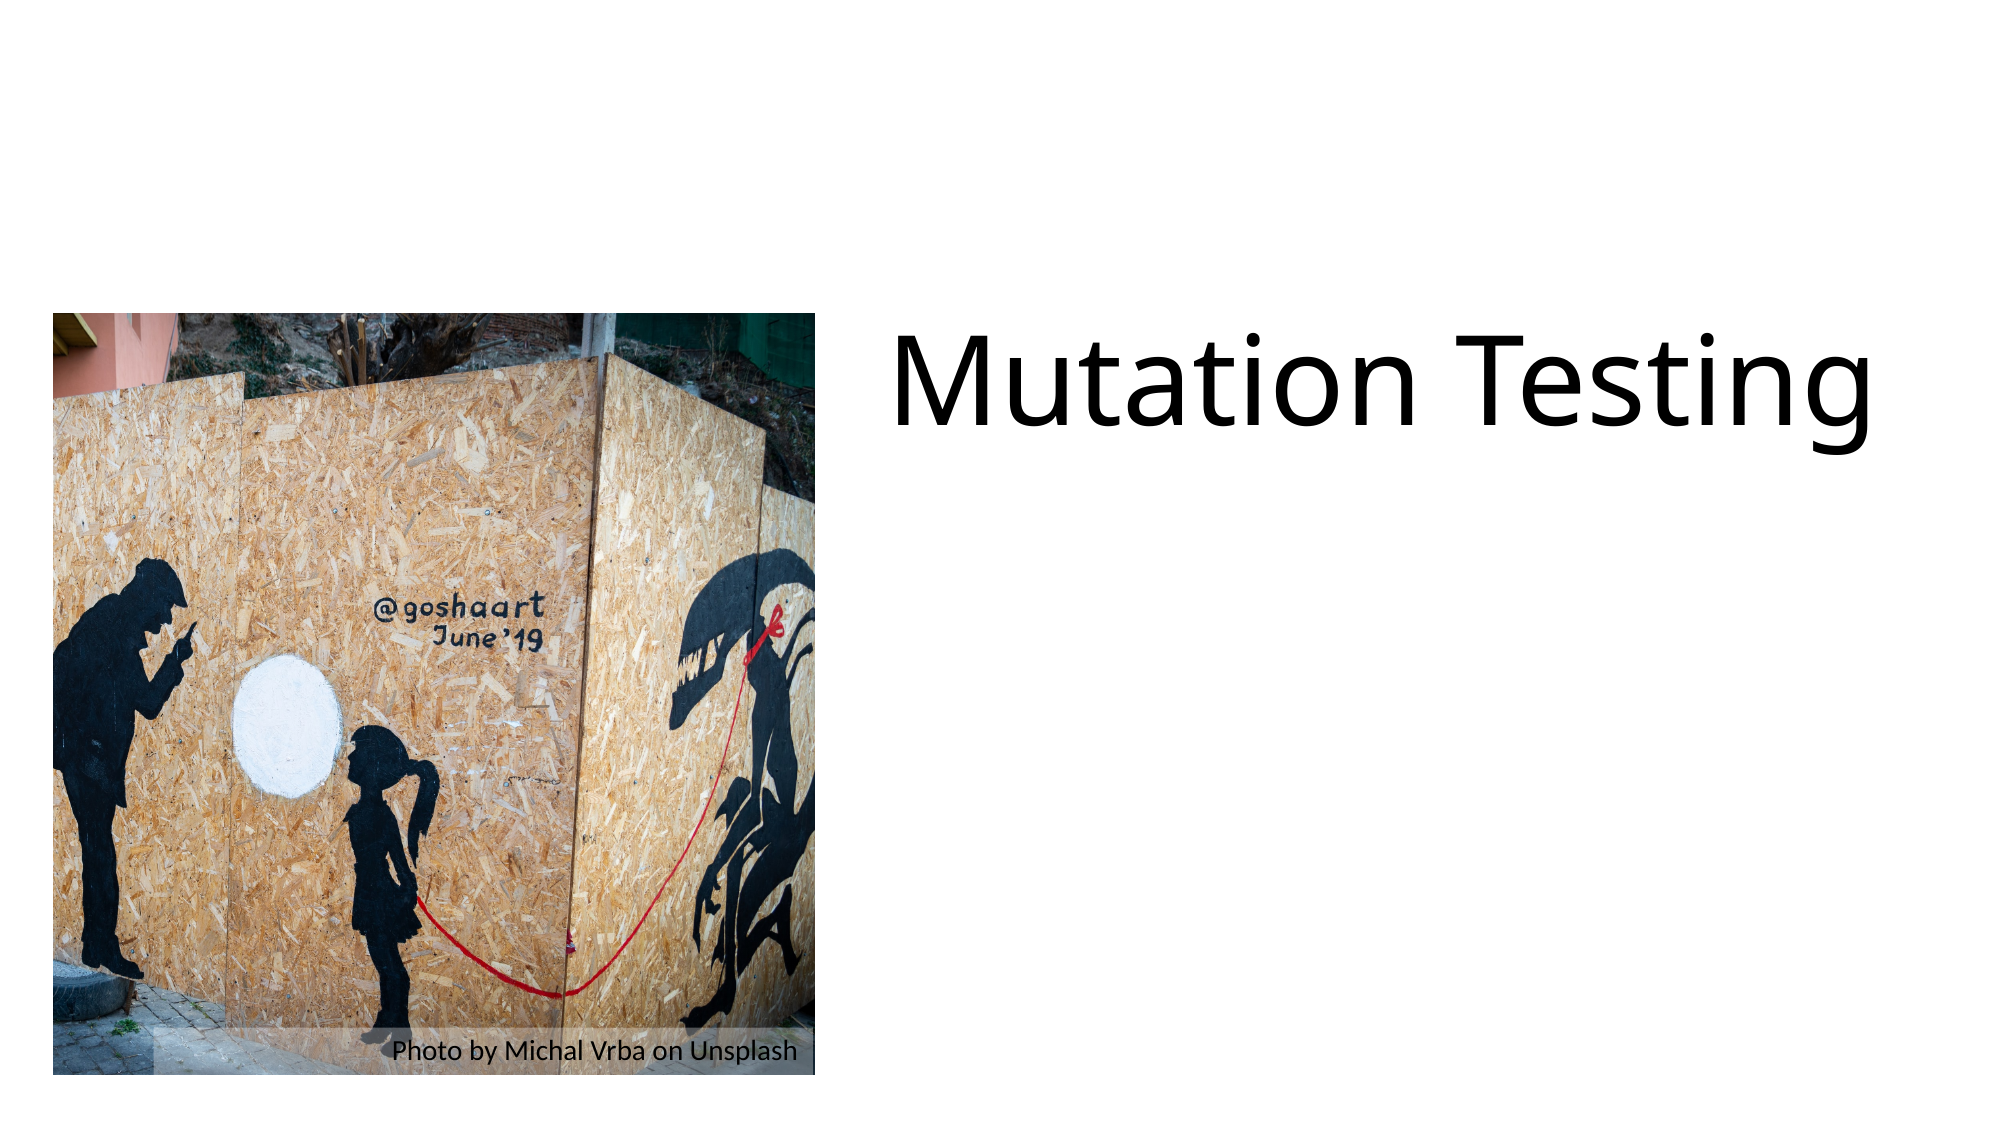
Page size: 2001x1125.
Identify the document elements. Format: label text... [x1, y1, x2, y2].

picture [53, 313, 815, 1075]
title Mutation Testing [838, 310, 1928, 556]
text_box Photo by Michal Vrba on Unsplash [153, 1027, 813, 1075]
